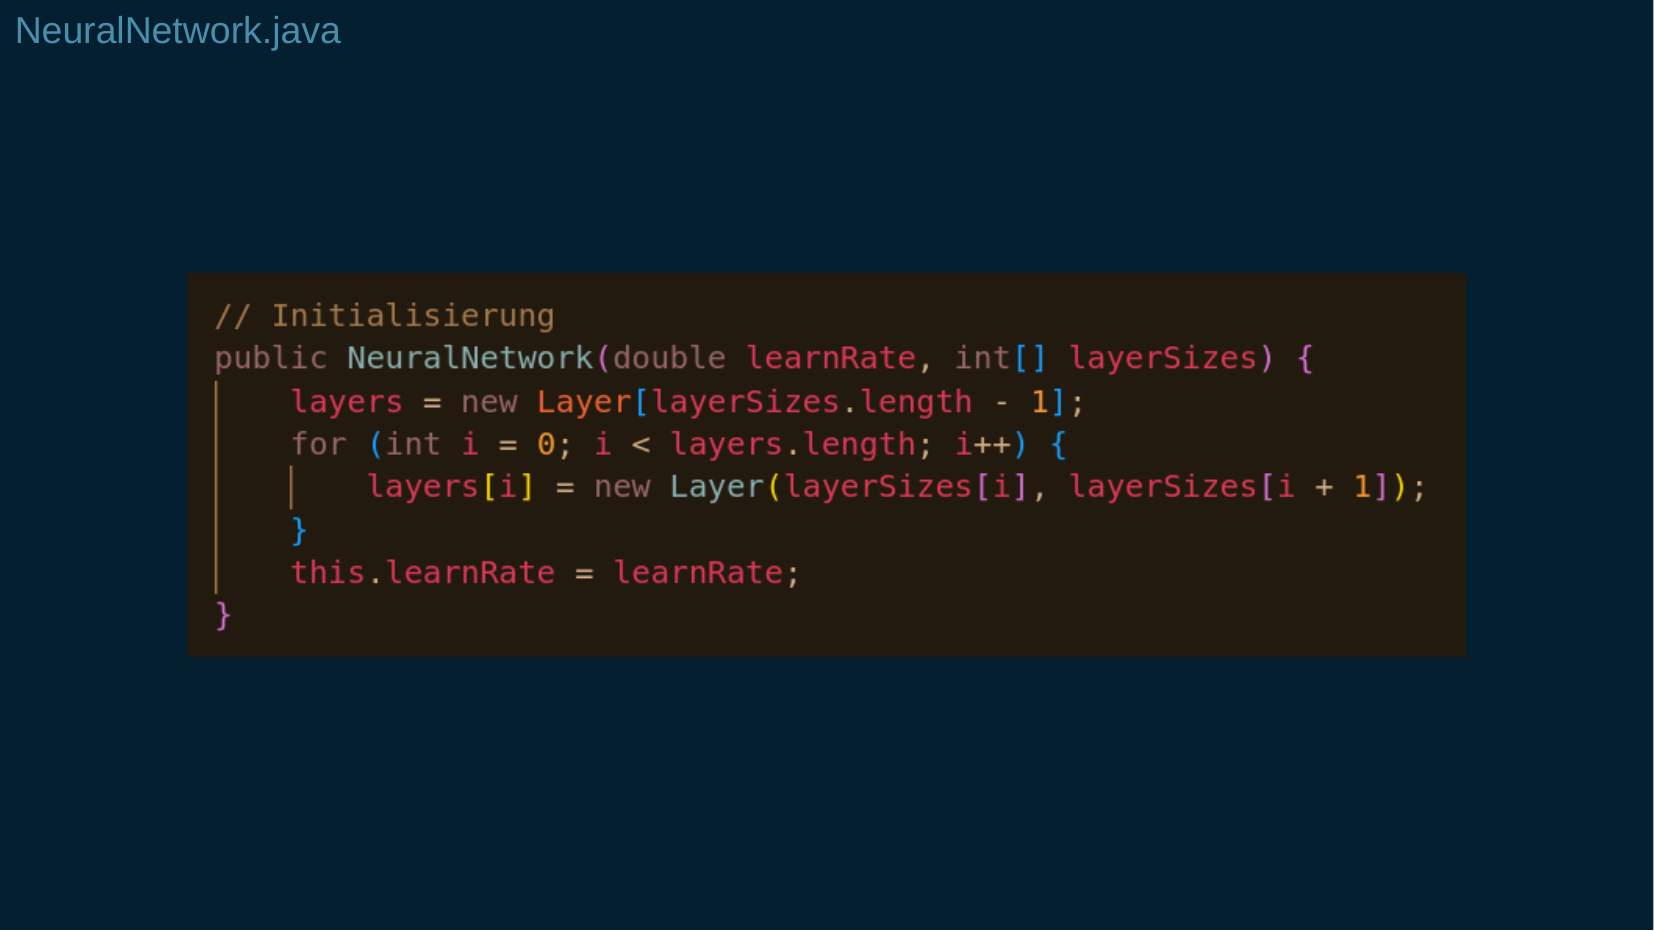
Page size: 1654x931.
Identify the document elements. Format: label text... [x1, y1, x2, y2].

picture [187, 273, 1466, 657]
text_box NeuralNetwork.java [0, 2, 591, 60]
